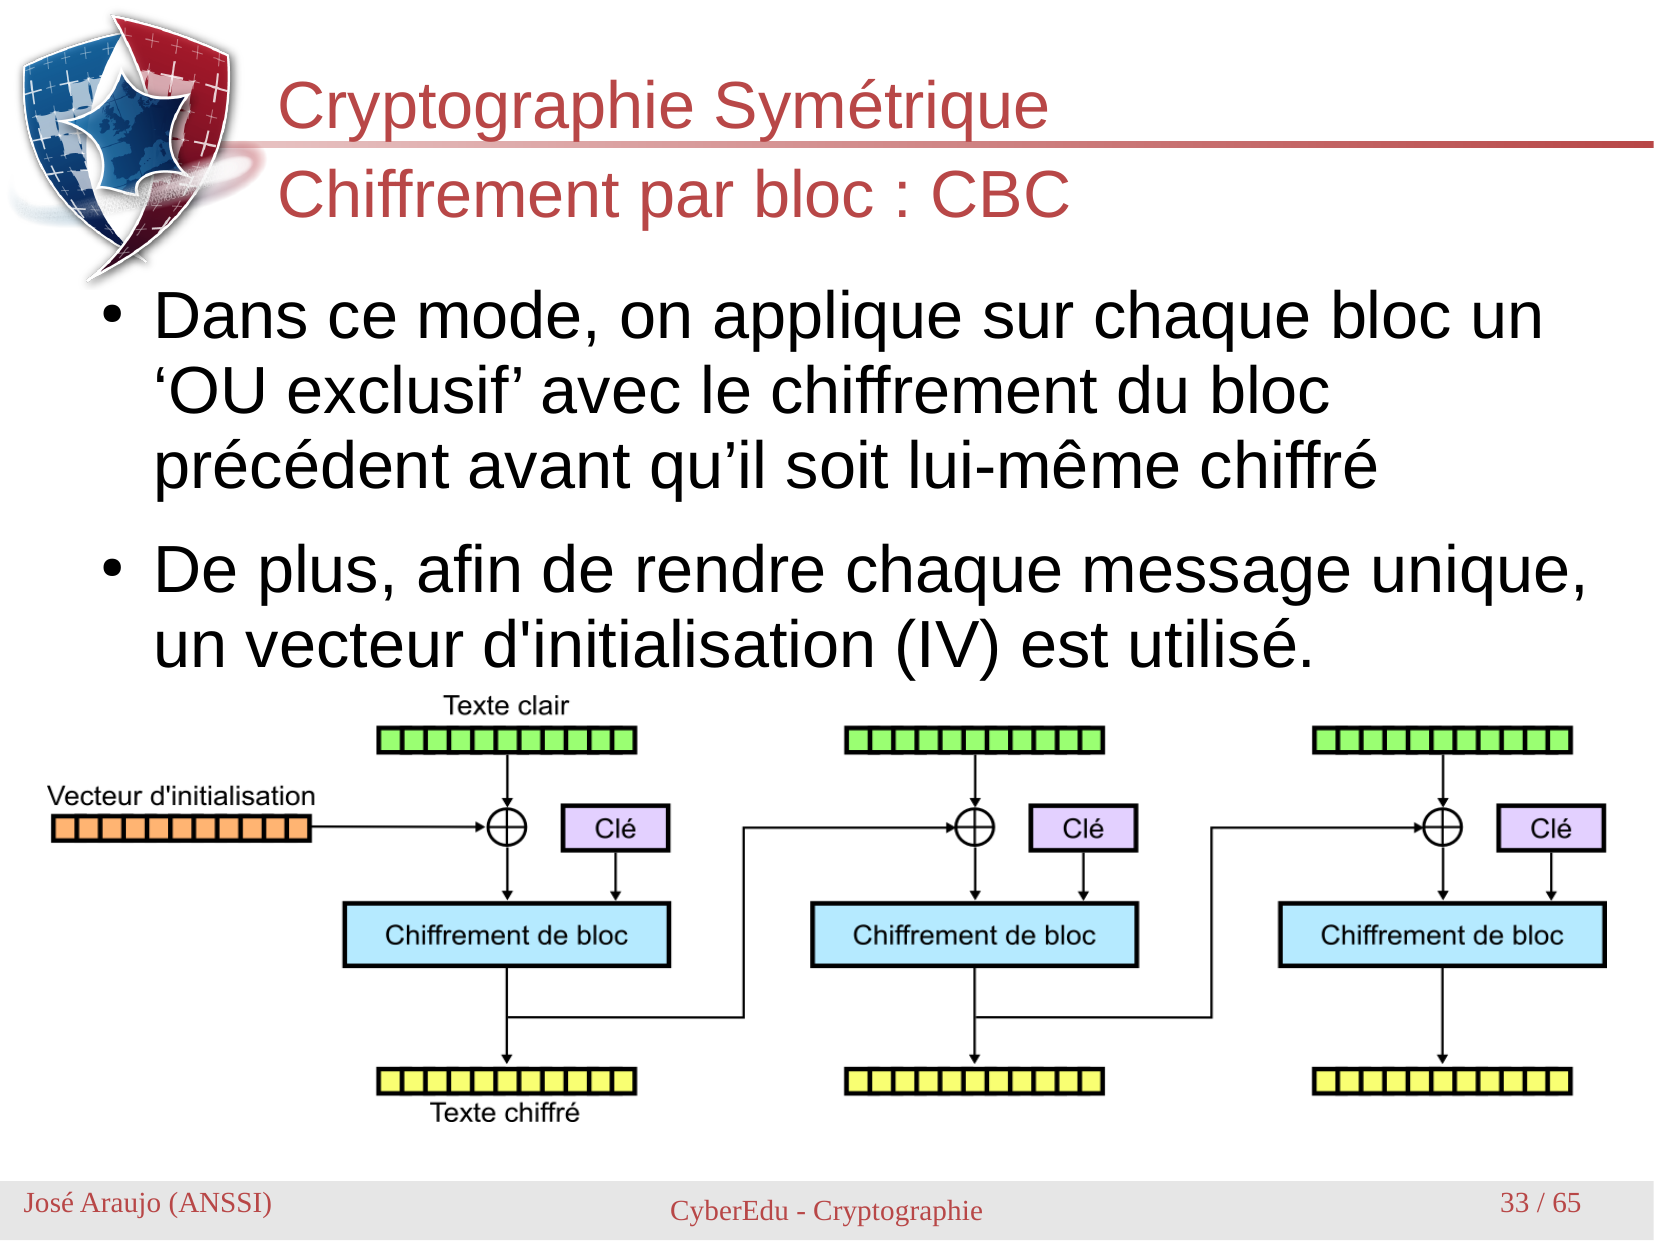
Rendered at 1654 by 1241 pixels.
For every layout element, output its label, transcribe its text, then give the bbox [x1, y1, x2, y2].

picture [47, 695, 1607, 1123]
title Cryptographie Symétrique Chiffrement par bloc : CBC [277, 49, 1642, 237]
picture [0, 0, 272, 290]
list Dans ce mode, on applique sur chaque bloc un ‘OU exclusif’ avec le chiffrement du bloc précédent avant qu’il soit lui-même chiffré De plus, afin de rendre chaque message unique, un vecteur d'initialisation (IV) est utilisé. [82, 278, 1595, 626]
